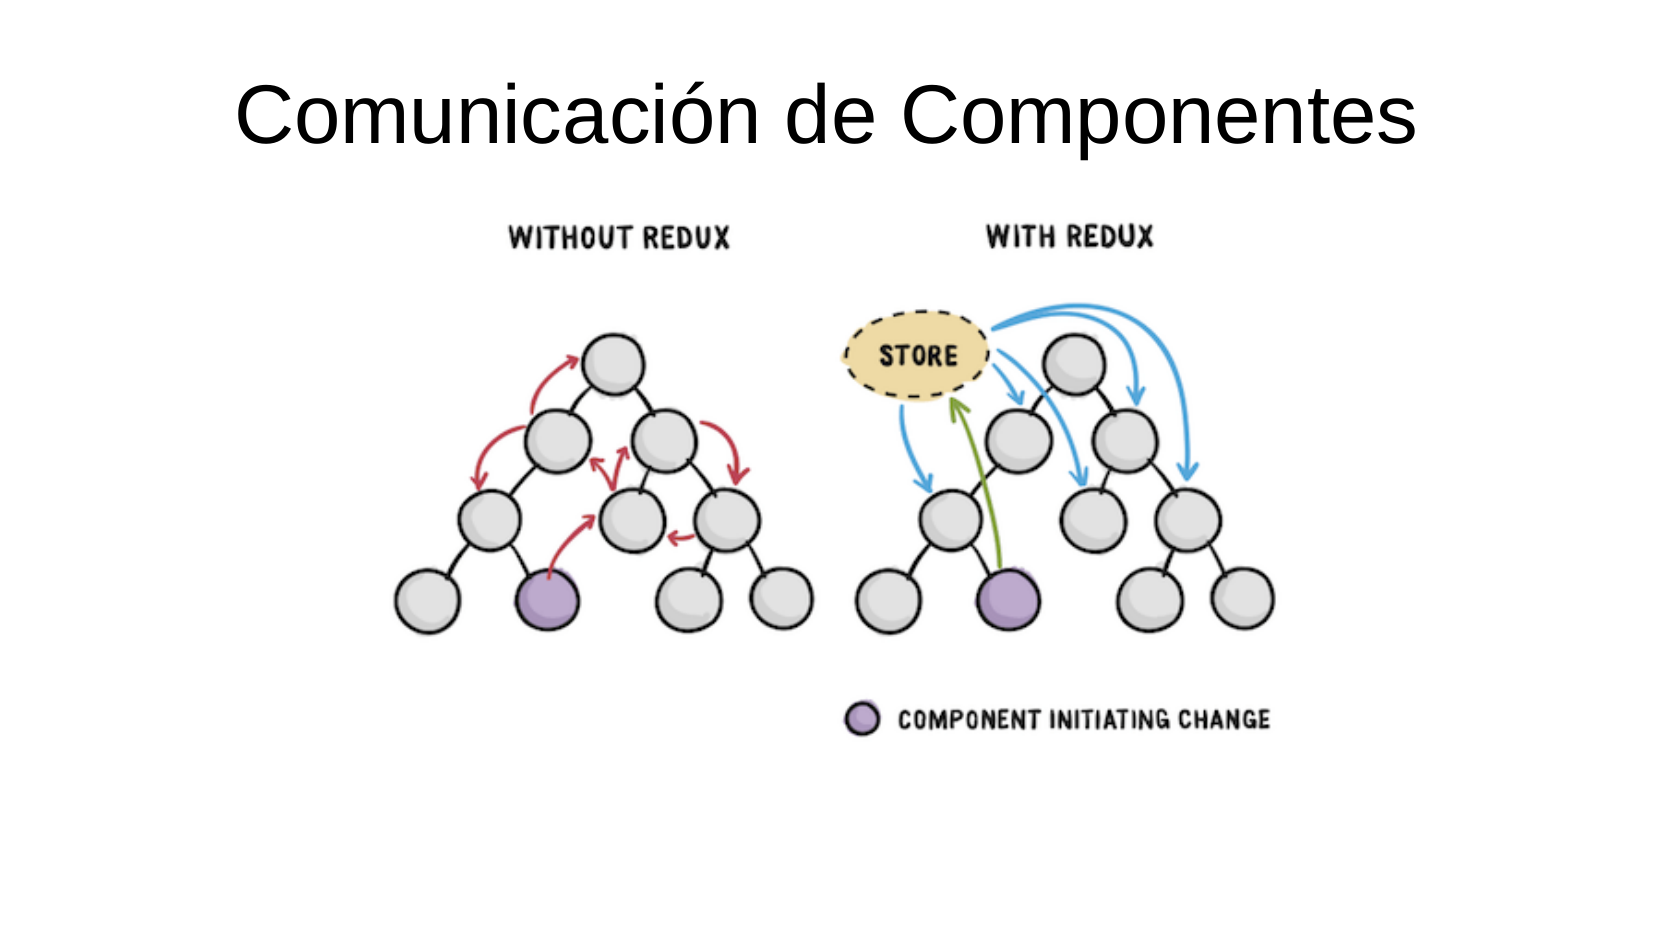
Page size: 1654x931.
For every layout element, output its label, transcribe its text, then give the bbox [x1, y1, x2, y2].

title Comunicación de Componentes [82, 37, 1571, 193]
picture [377, 202, 1300, 768]
